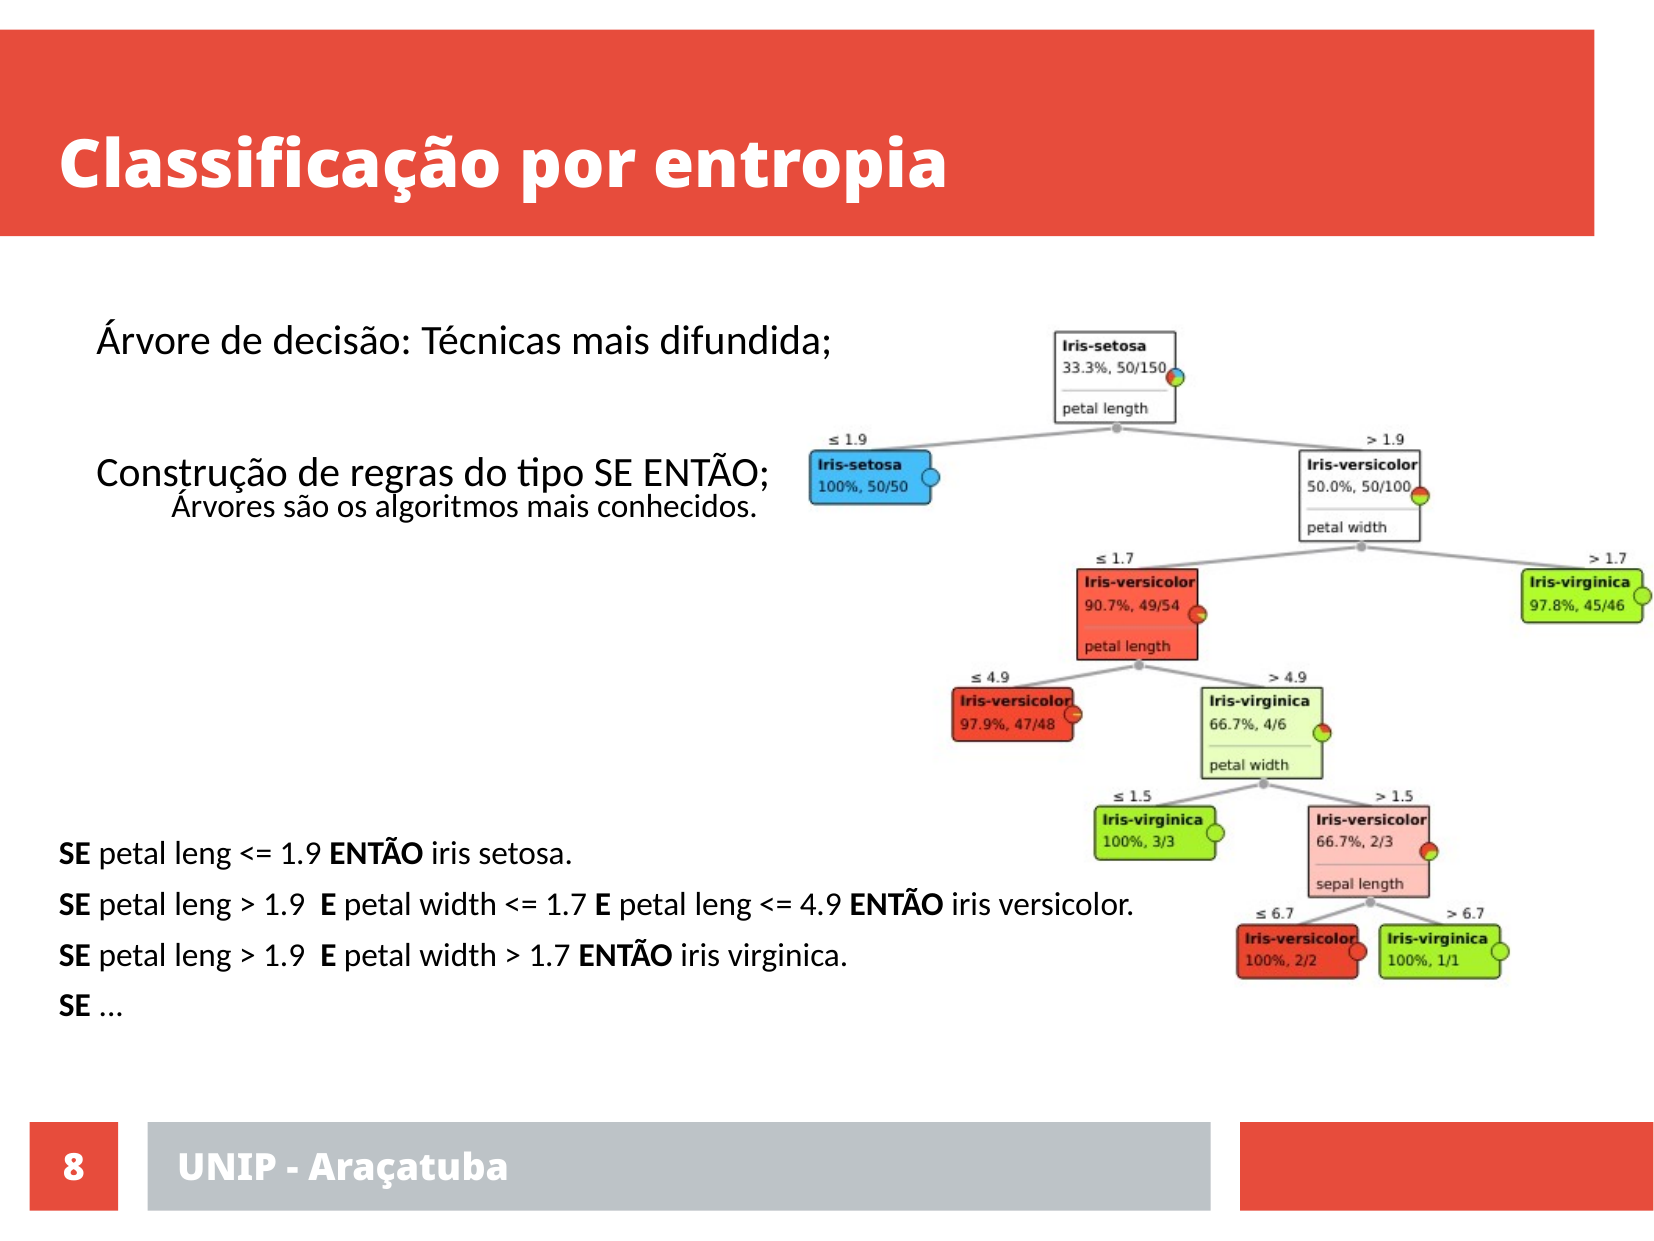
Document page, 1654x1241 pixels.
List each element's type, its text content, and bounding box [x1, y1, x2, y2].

list Árvore de decisão: Técnicas mais difundida; Construção de regras do tipo SE ENTÃO; Árvores são os algoritmos mais conhecidos. SE petal leng <= 1.9 ENTÃO iris setosa. SE petal leng > 1.9 E petal width <= 1.7 E petal leng <= 4.9 ENTÃO iris versicolor. SE petal leng > 1.9 E petal width > 1.7 ENTÃO iris virginica. SE ... [59, 324, 1565, 1093]
picture [784, 237, 1654, 1044]
title Classificação por entropia [59, 59, 1595, 207]
